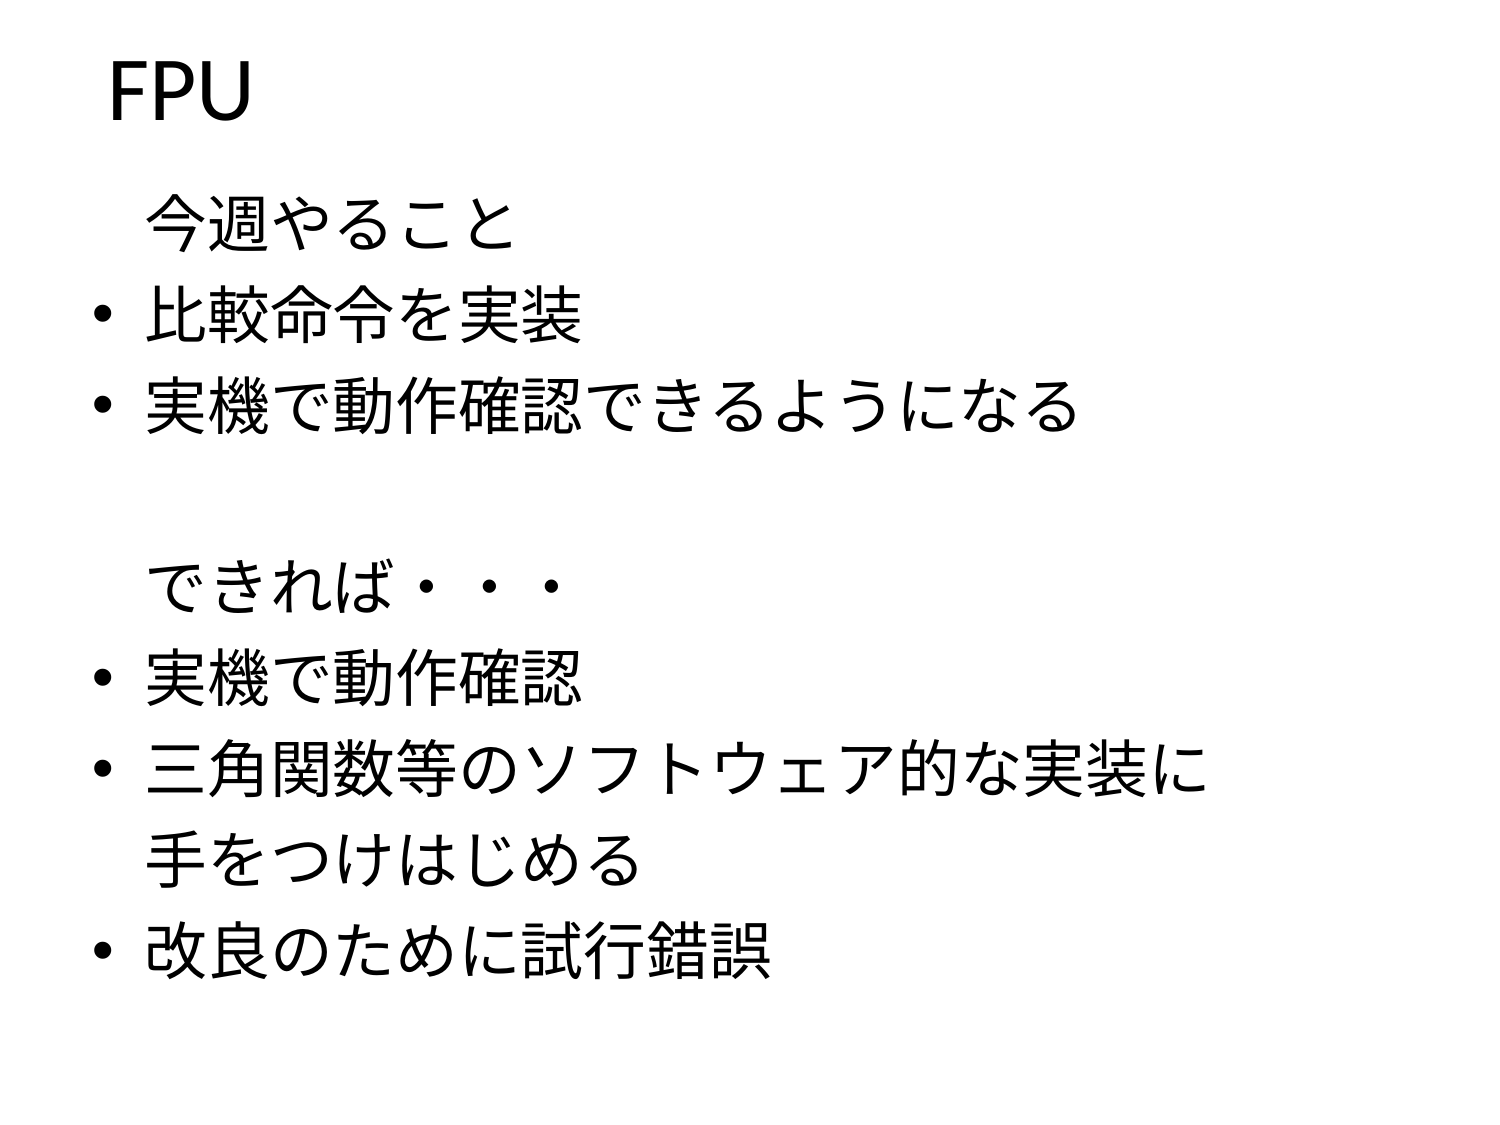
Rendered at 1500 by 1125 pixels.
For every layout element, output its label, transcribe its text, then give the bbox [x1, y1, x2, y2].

list 今週やること 比較命令を実装 実機で動作確認できるようになる できれば・・・ 実機で動作確認 三角関数等のソフトウェア的な実装に 手をつけはじめる 改良のために試行錯誤 [76, 177, 1500, 996]
title FPU [0, 0, 857, 178]
